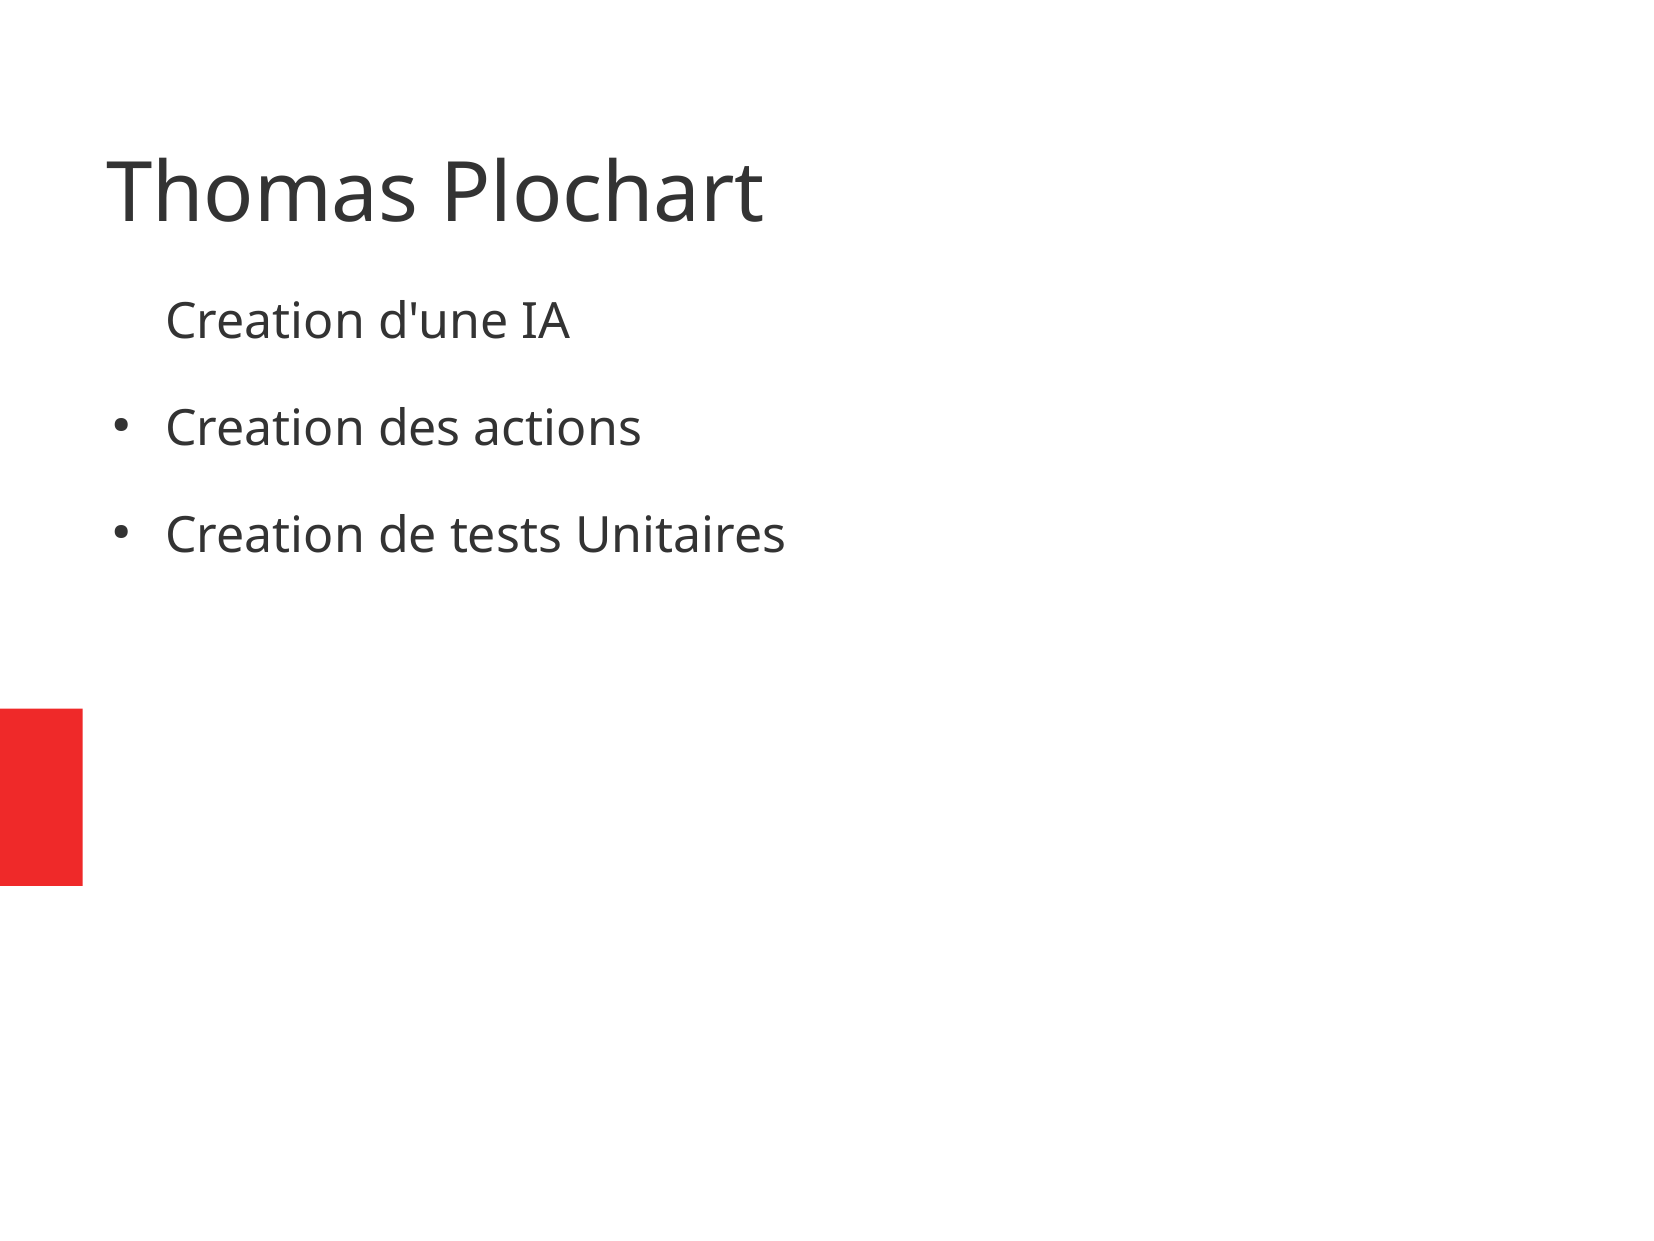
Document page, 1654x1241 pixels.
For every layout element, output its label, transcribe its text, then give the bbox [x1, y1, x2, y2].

list Creation d'une IA Creation des actions Creation de tests Unitaires [94, 284, 1501, 1004]
title Thomas Plochart [106, 70, 1512, 308]
